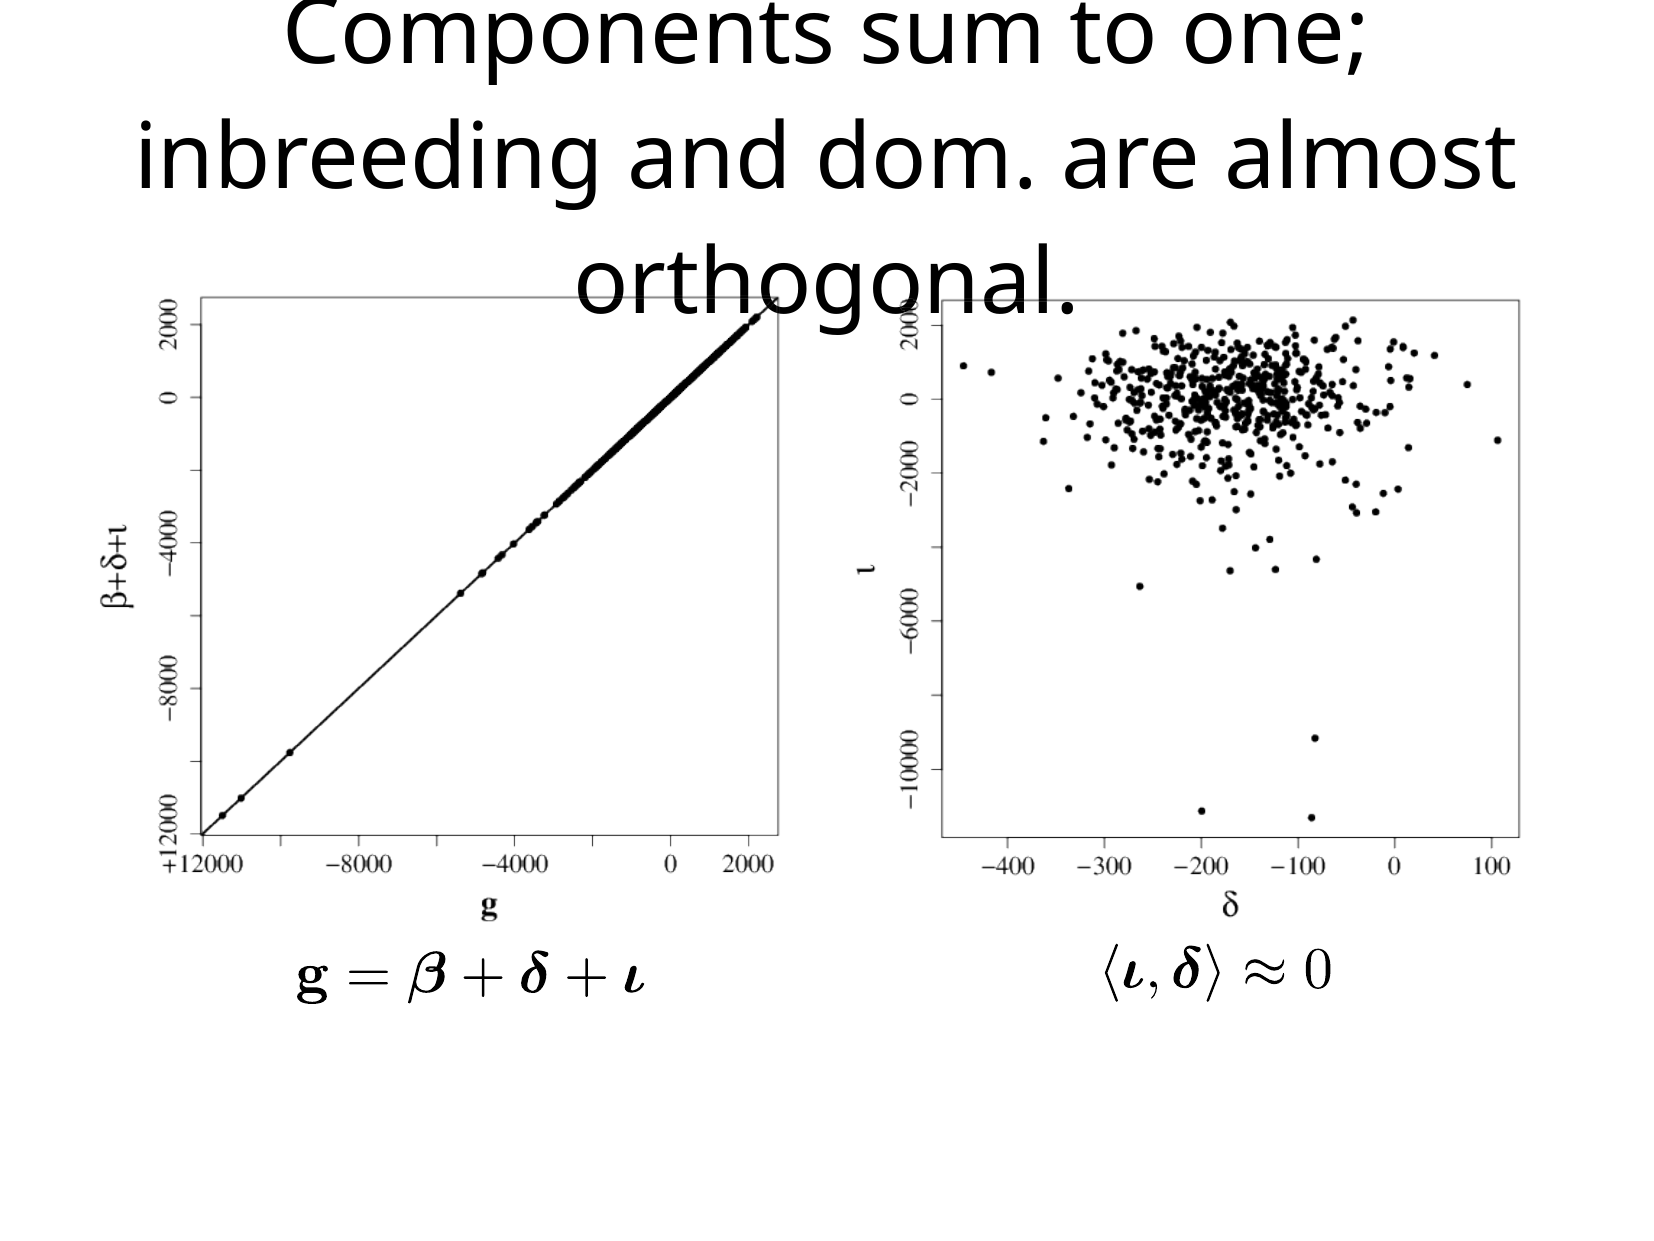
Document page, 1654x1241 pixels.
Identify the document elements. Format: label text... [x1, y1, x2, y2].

text_box [295, 950, 647, 1004]
picture [834, 215, 1563, 944]
title Components sum to one; inbreeding and dom. are almost orthogonal. [82, 49, 1571, 257]
picture [93, 212, 822, 942]
text_box [1098, 944, 1333, 1002]
